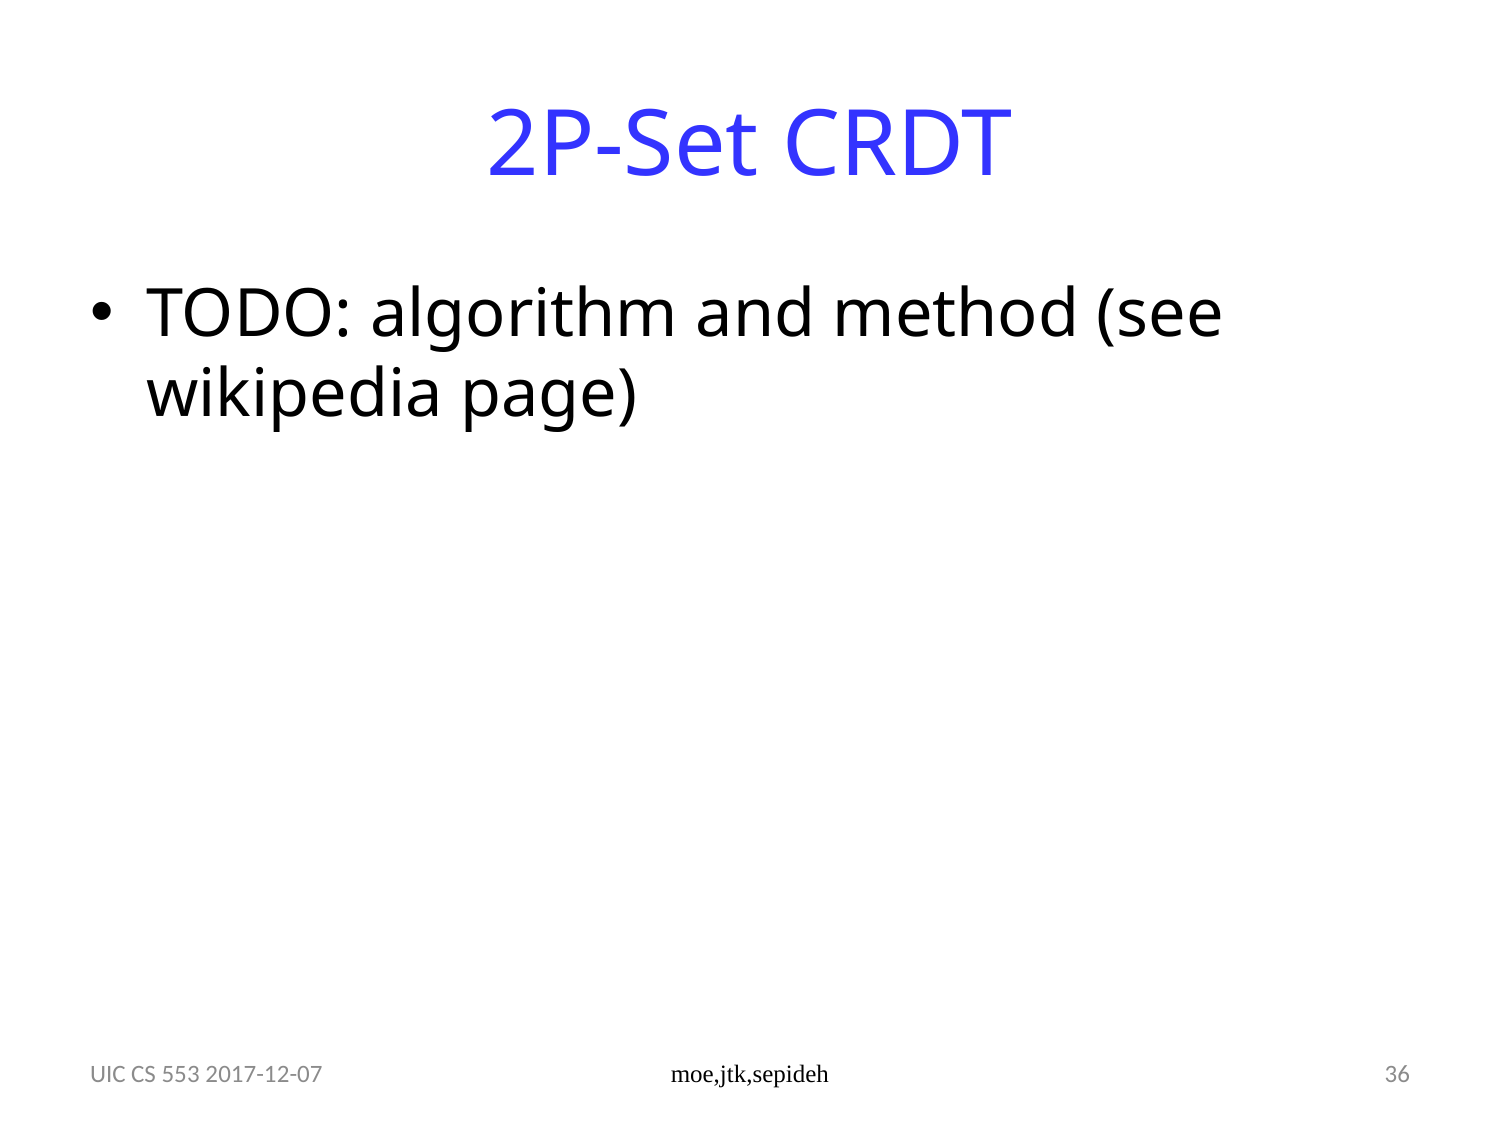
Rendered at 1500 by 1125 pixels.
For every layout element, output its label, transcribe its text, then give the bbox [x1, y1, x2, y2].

list TODO: algorithm and method (see wikipedia page) [75, 262, 1425, 1005]
title 2P-Set CRDT [75, 45, 1425, 233]
